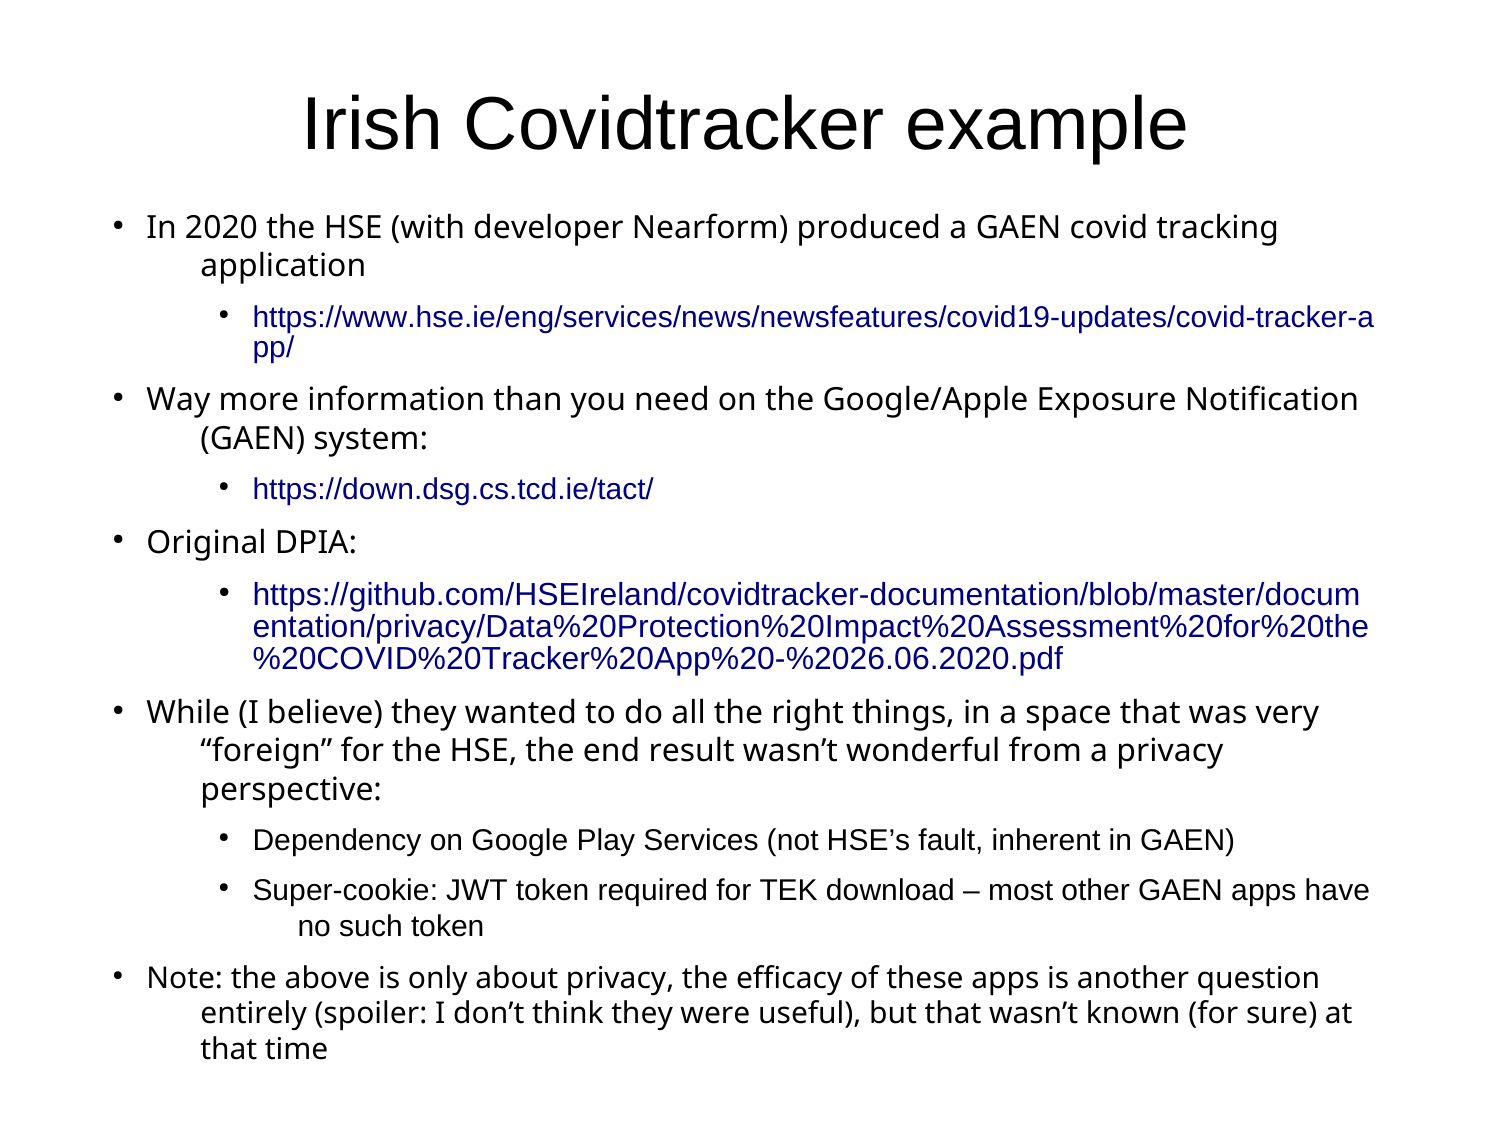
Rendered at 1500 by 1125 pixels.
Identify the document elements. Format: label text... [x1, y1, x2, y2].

list In 2020 the HSE (with developer Nearform) produced a GAEN covid tracking application https://www.hse.ie/eng/services/news/newsfeatures/covid19-updates/covid-tracker-app/ Way more information than you need on the Google/Apple Exposure Notification (GAEN) system: https://down.dsg.cs.tcd.ie/tact/ Original DPIA: https://github.com/HSEIreland/covidtracker-documentation/blob/master/documentation/privacy/Data%20Protection%20Impact%20Assessment%20for%20the%20COVID%20Tracker%20App%20-%2026.06.2020.pdf While (I believe) they wanted to do all the right things, in a space that was very “foreign” for the HSE, the end result wasn’t wonderful from a privacy perspective: Dependency on Google Play Services (not HSE’s fault, inherent in GAEN) Super-cookie: JWT token required for TEK download – most other GAEN apps have no such token Note: the above is only about privacy, the efficacy of these apps is another question entirely (spoiler: I don’t think they were useful), but that wasn’t known (for sure) at that time [112, 206, 1379, 973]
title Irish Covidtracker example [112, 29, 1379, 206]
